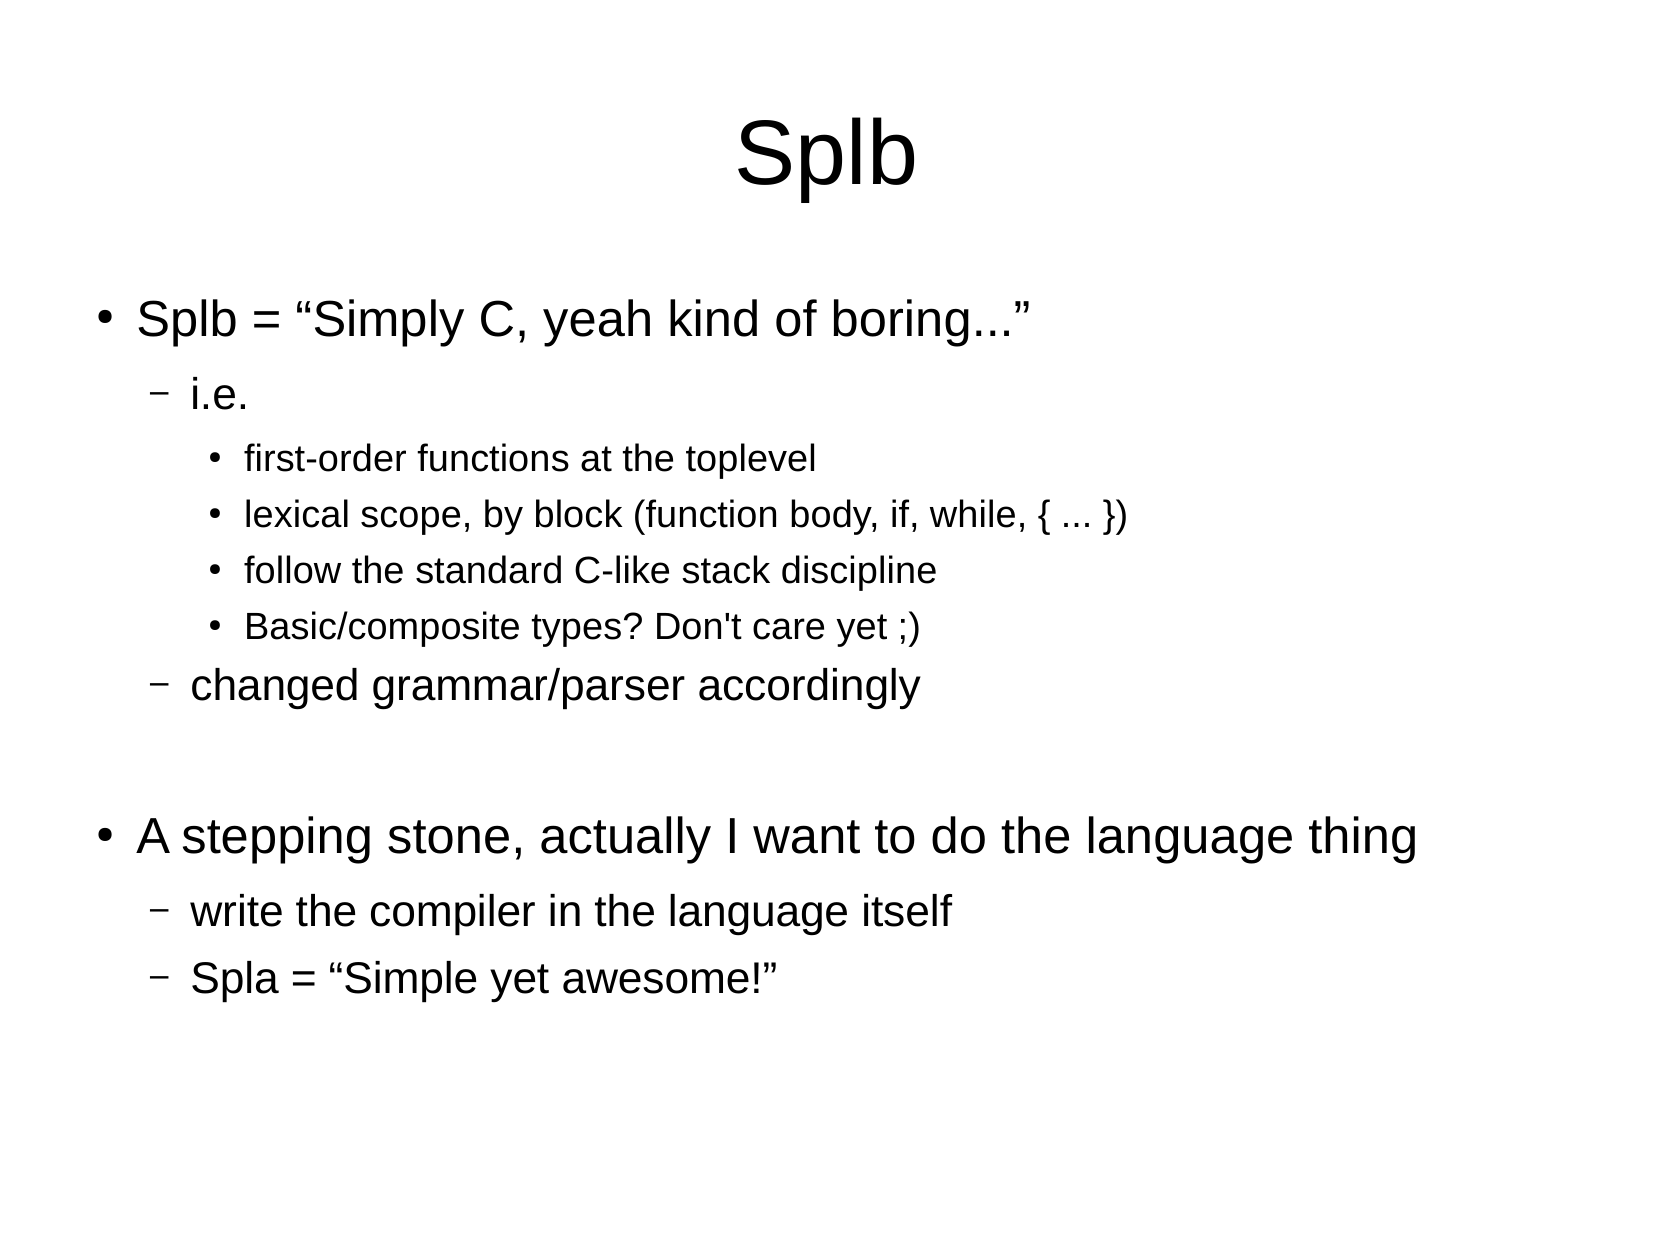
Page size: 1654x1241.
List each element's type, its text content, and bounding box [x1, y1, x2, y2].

title Splb [82, 49, 1571, 257]
list Splb = “Simply C, yeah kind of boring...” i.e. first-order functions at the toplevel lexical scope, by block (function body, if, while, { ... }) follow the standard C-like stack discipline Basic/composite types? Don't care yet ;) changed grammar/parser accordingly A stepping stone, actually I want to do the language thing write the compiler in the language itself Spla = “Simple yet awesome!” [82, 290, 1571, 1010]
